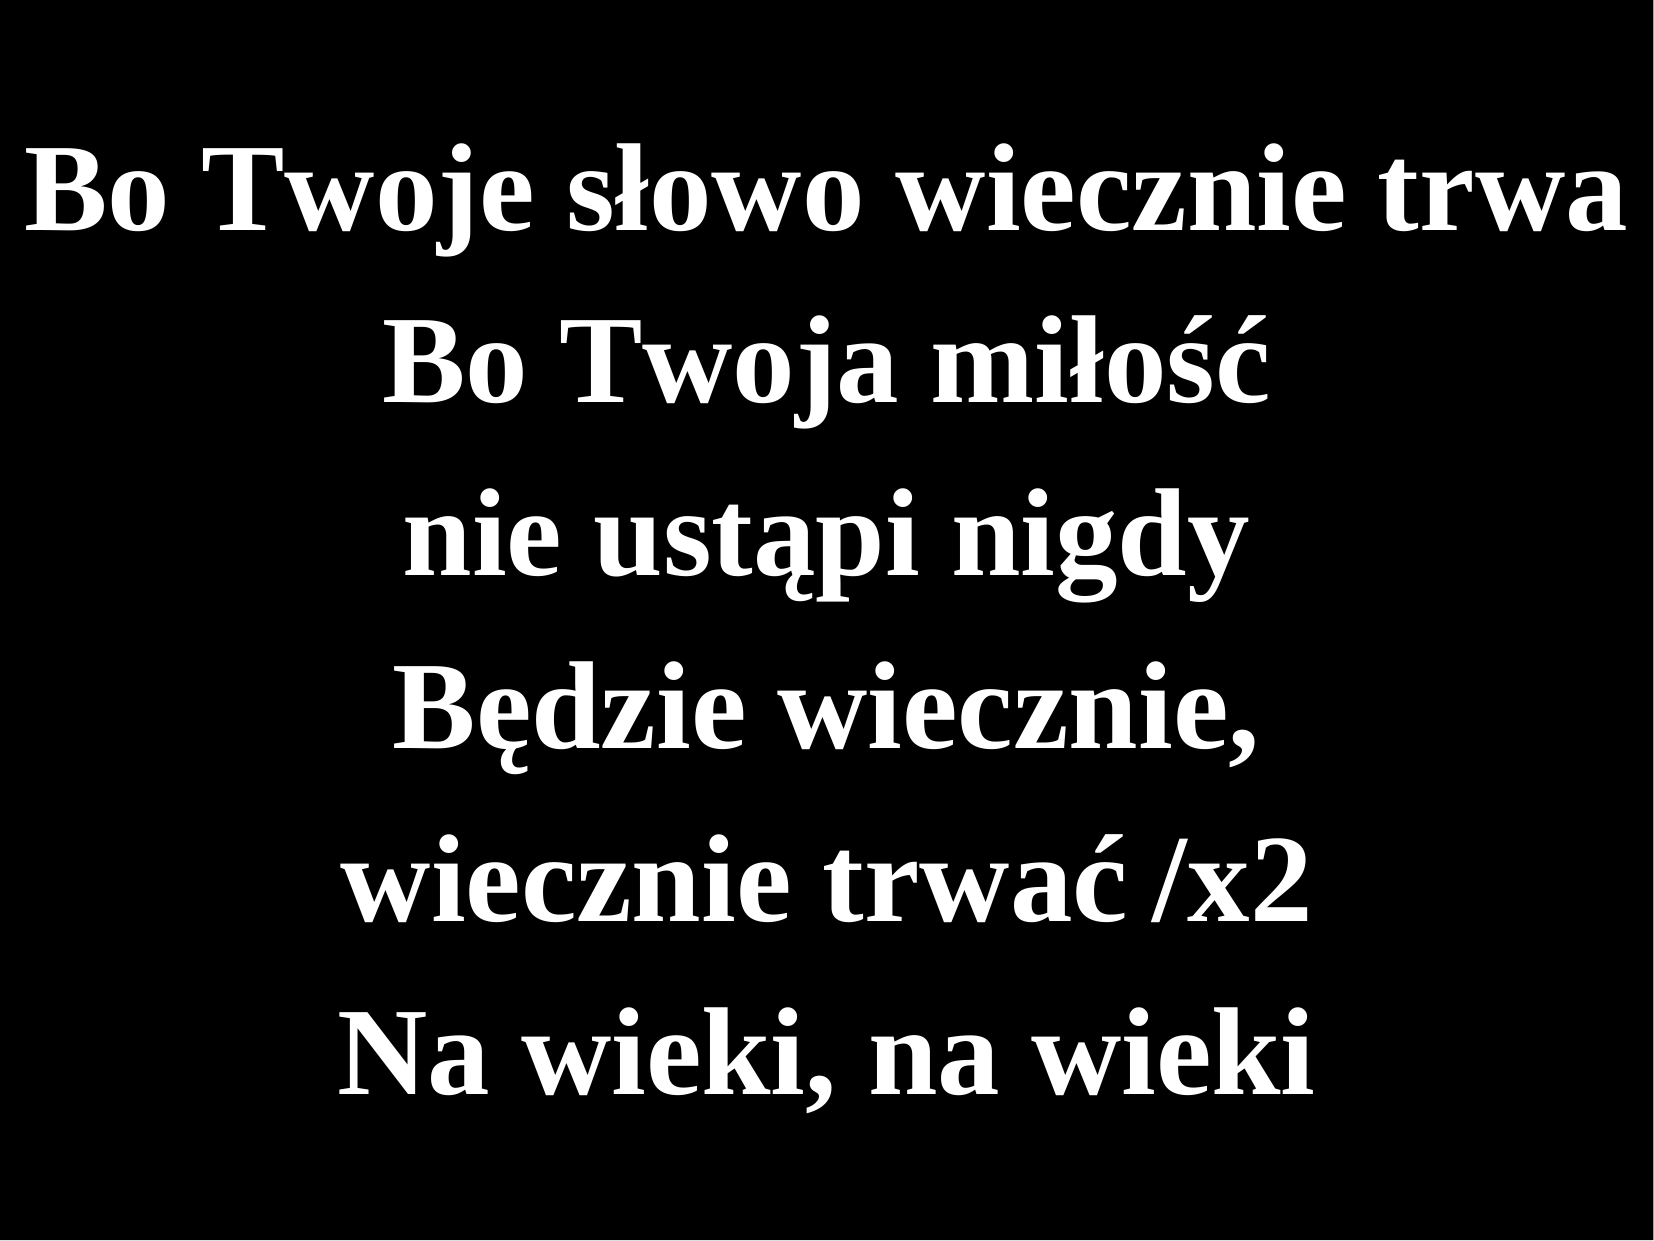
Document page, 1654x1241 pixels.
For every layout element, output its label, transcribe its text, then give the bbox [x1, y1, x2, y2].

title Bo Twoje słowo wiecznie trwa ppp Bo Twoja miłość ppp nie ustąpi nigdy ppp Będzie wiecznie, ppp wiecznie trwać /x2 ppp Na wieki, na wieki [0, 0, 1654, 1241]
